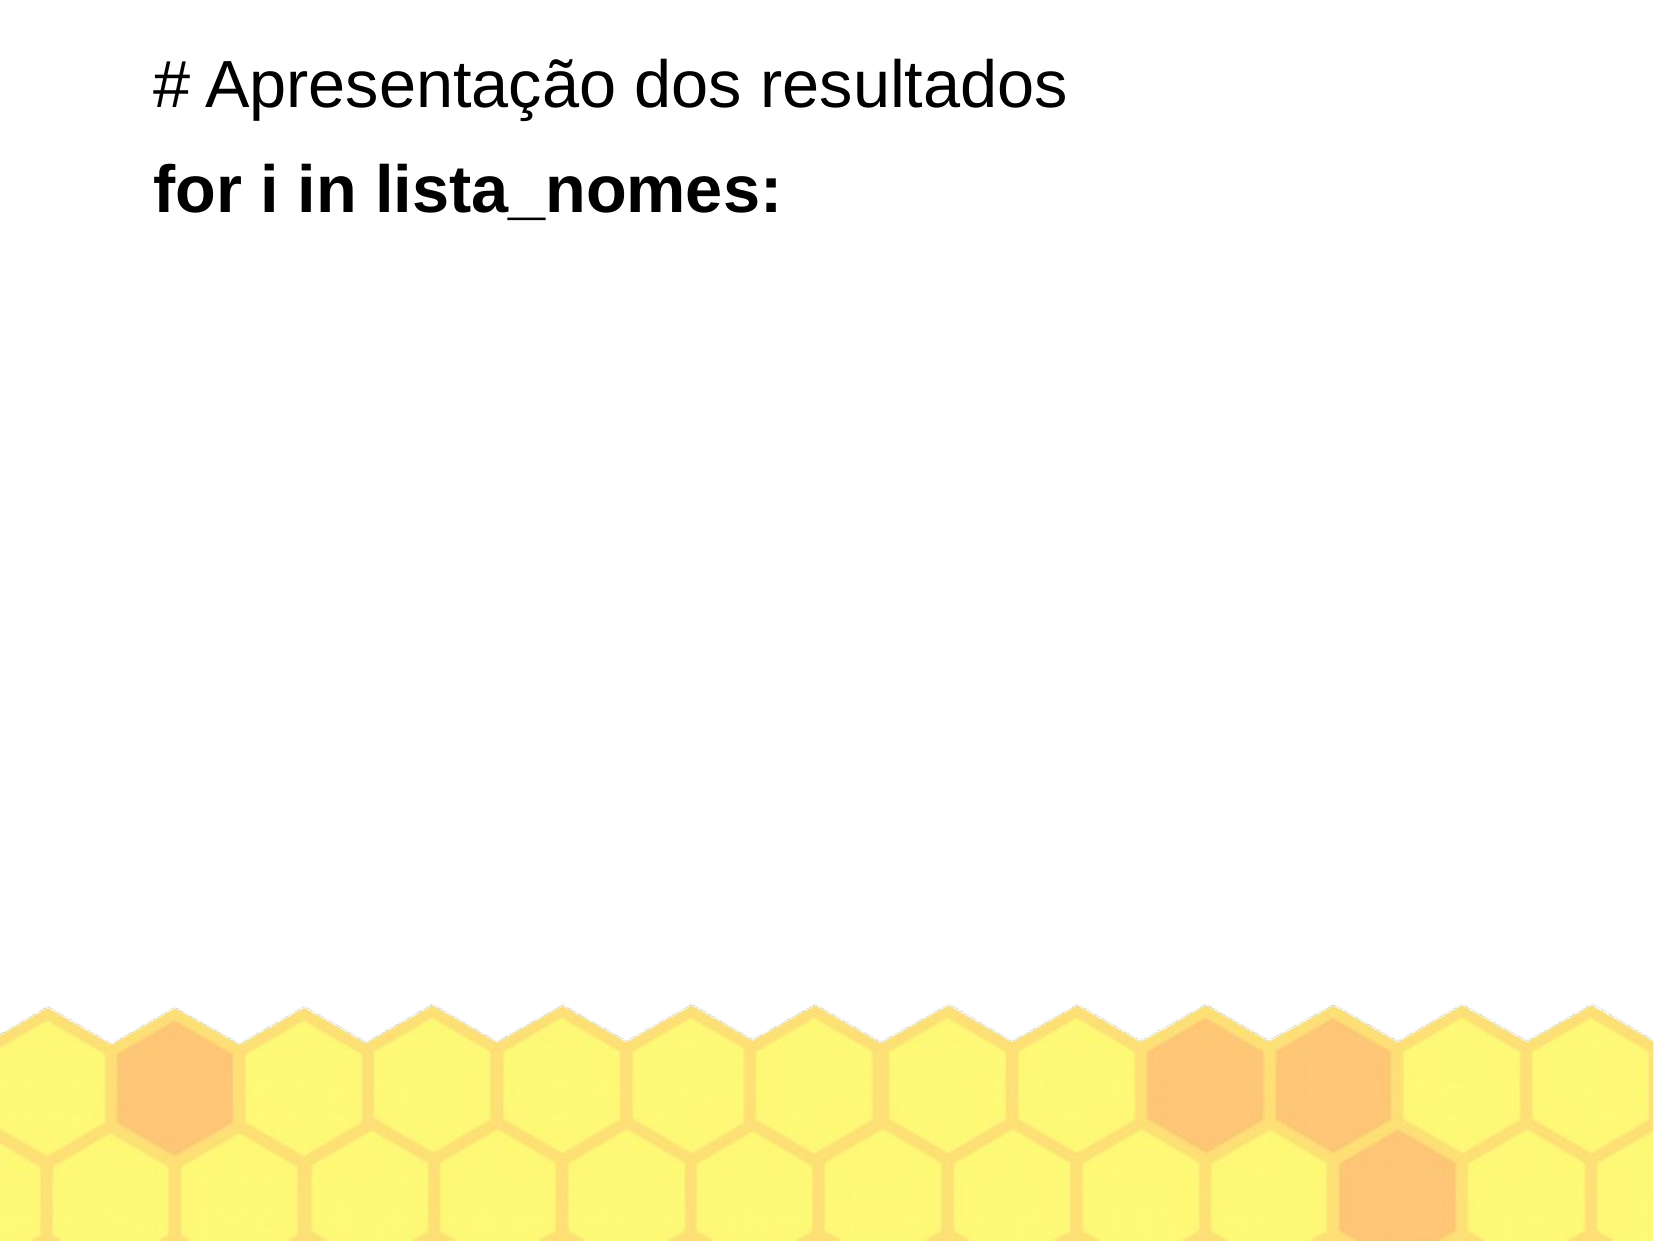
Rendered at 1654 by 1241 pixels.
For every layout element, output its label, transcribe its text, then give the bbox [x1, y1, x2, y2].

list # Apresentação dos resultados for i in lista_nomes: [82, 47, 1571, 1205]
picture [0, 1001, 1654, 1241]
